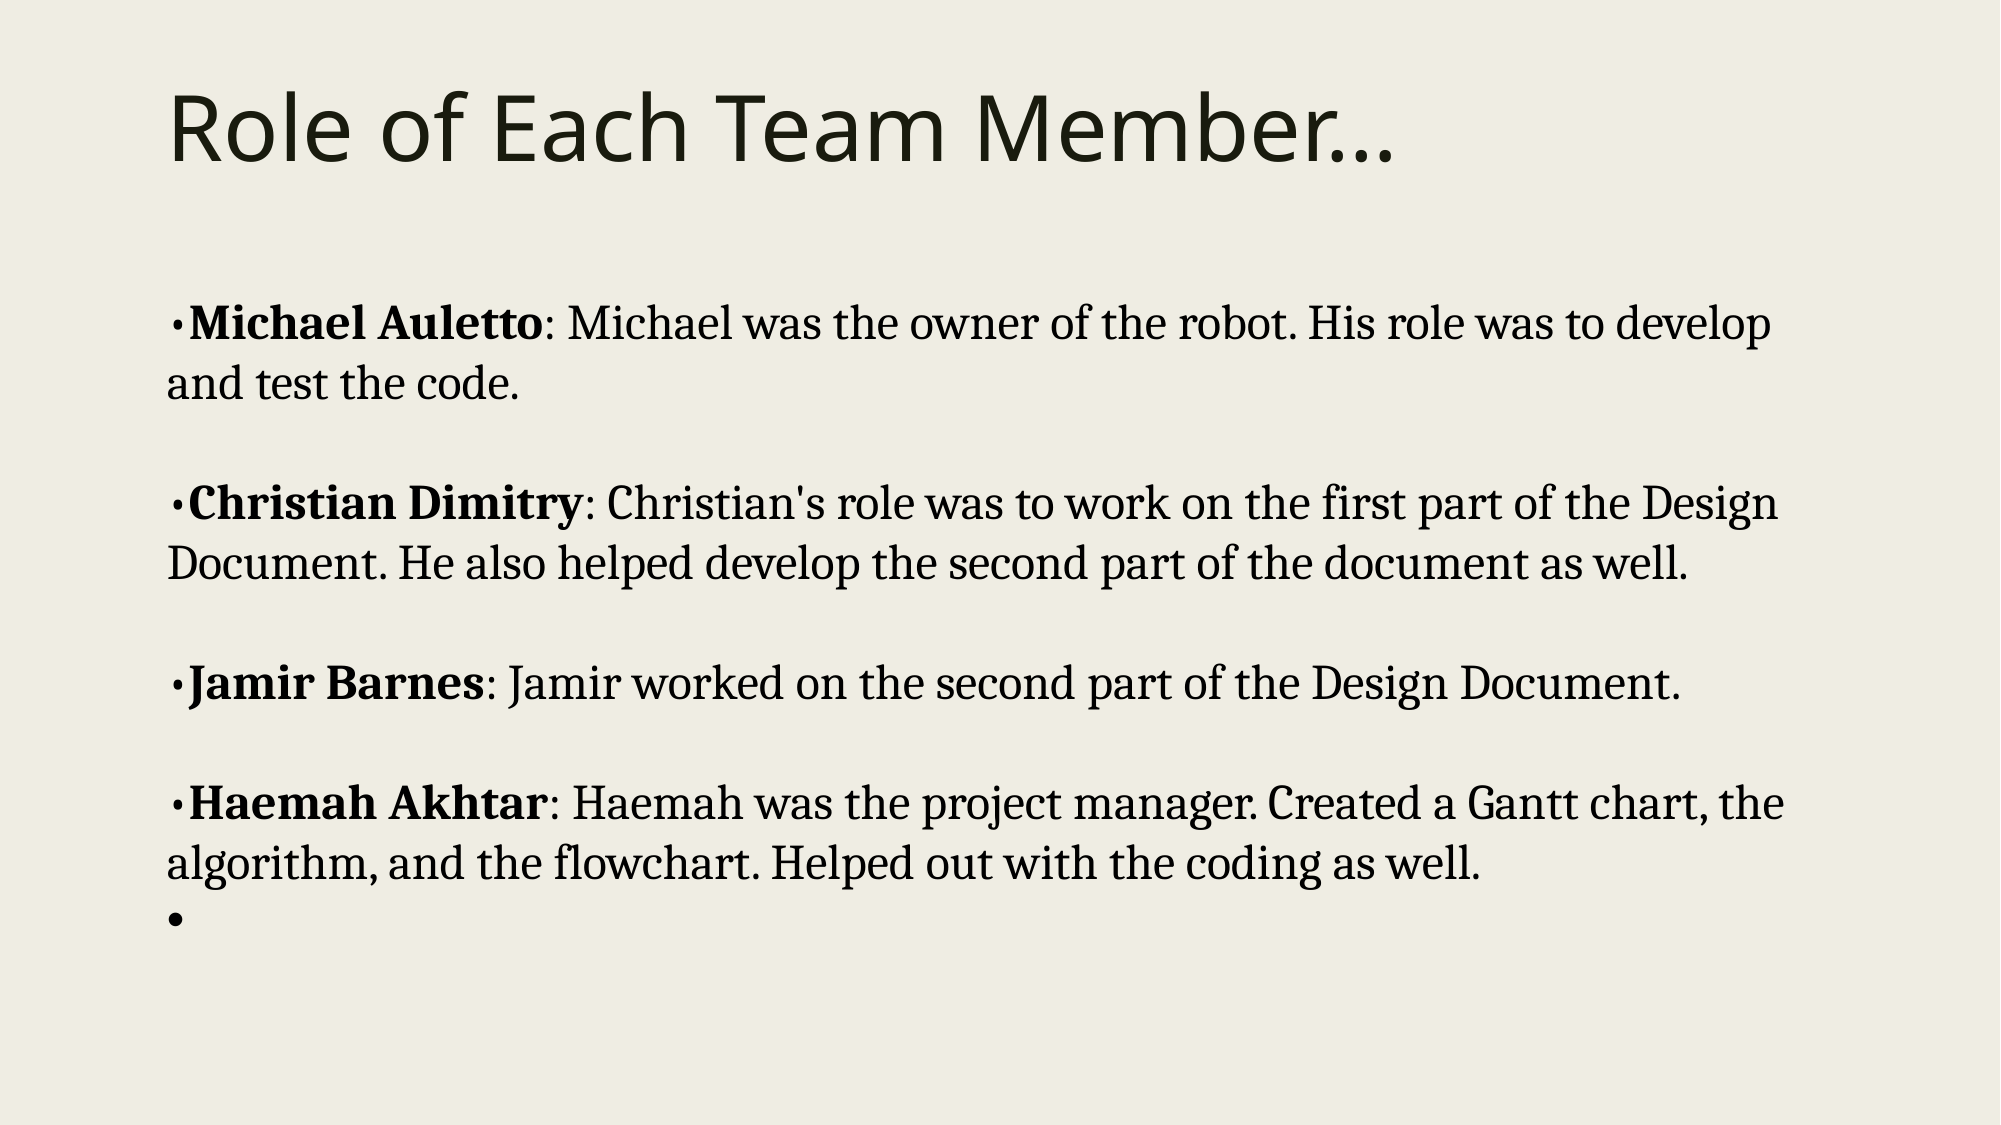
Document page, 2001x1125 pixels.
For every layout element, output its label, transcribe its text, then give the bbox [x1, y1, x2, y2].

title Role of Each Team Member… [151, 75, 1727, 281]
text_box •Michael Auletto: Michael was the owner of the robot. His role was to develop and test the code. •Christian Dimitry: Christian's role was to work on the first part of the Design Document. He also helped develop the second part of the document as well. •Jamir Barnes: Jamir worked on the second part of the Design Document. •Haemah Akhtar: Haemah was the project manager. Created a Gantt chart, the algorithm, and the flowchart. Helped out with the coding as well. [151, 281, 1849, 1024]
